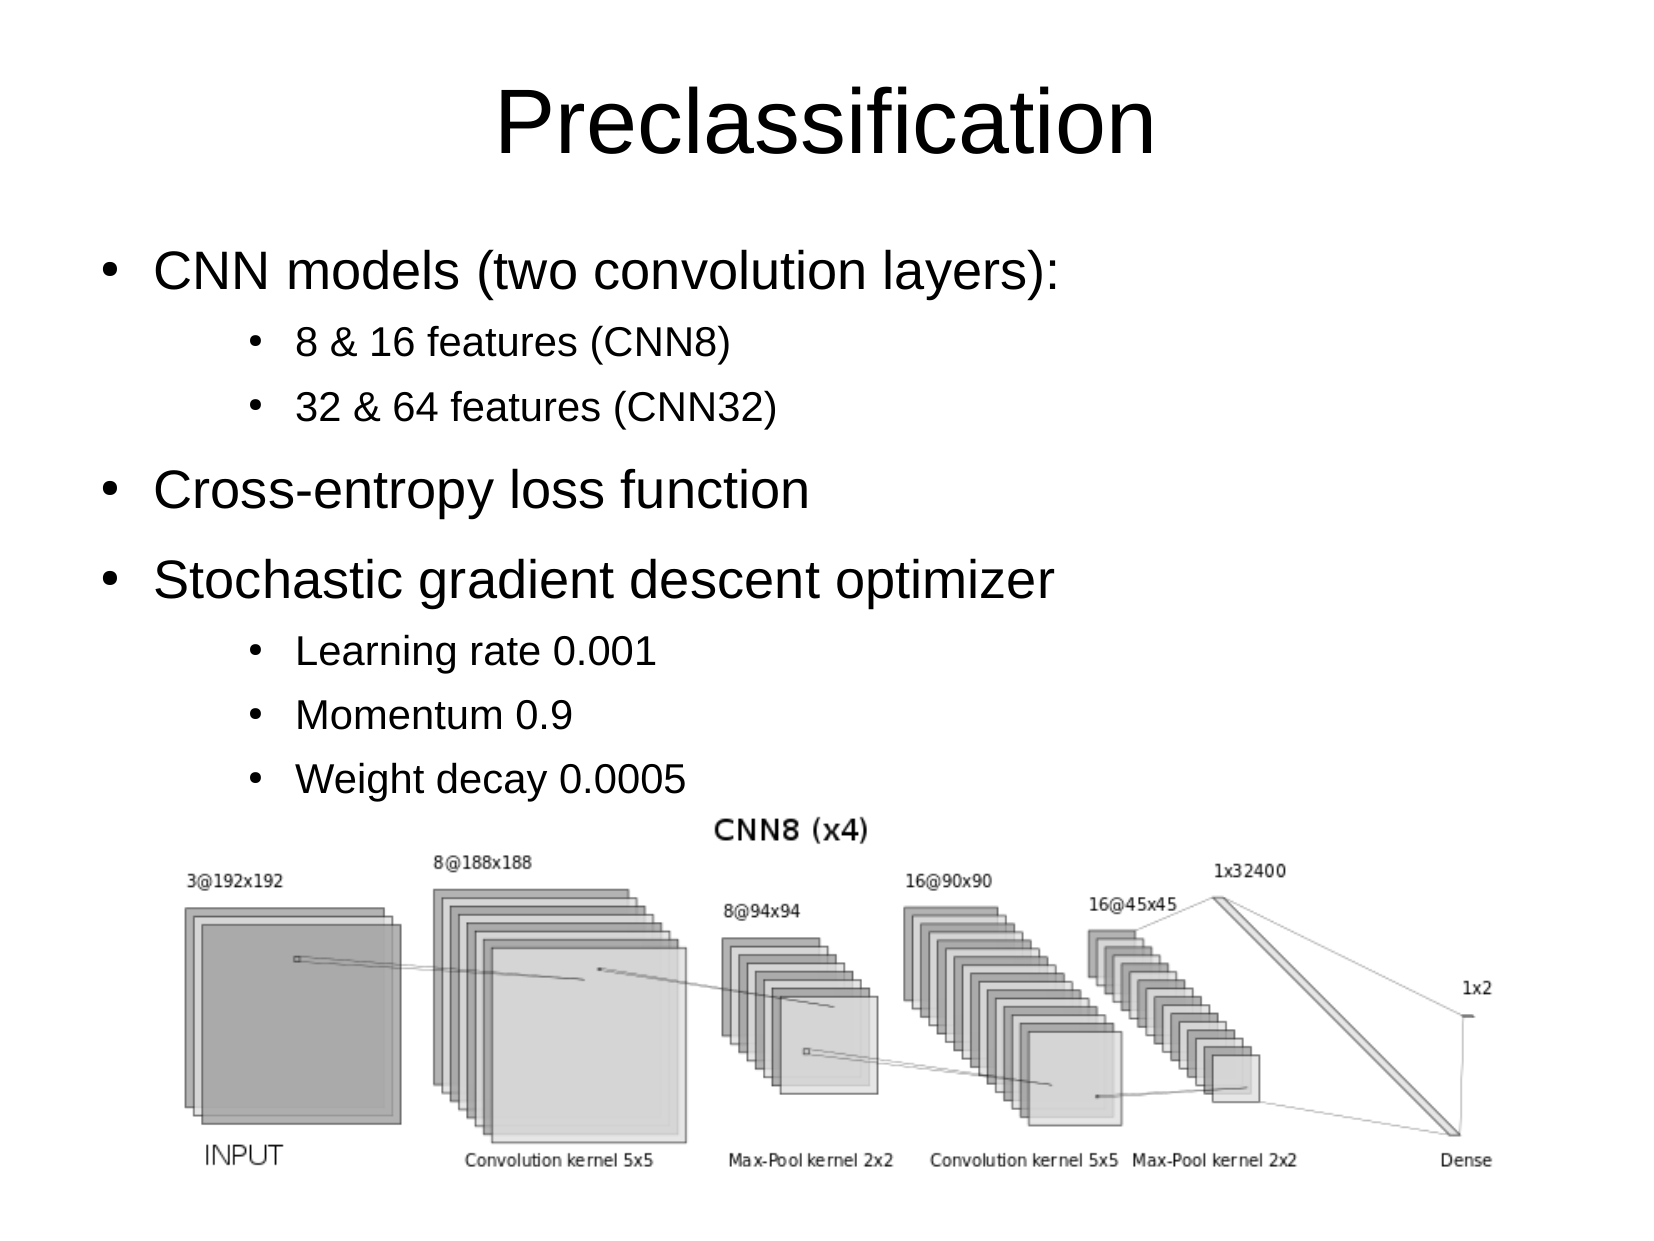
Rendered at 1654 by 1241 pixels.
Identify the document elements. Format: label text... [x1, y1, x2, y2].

title Preclassification [82, 49, 1571, 196]
list CNN models (two convolution layers): 8 & 16 features (CNN8) 32 & 64 features (CNN32) Cross-entropy loss function Stochastic gradient descent optimizer Learning rate 0.001 Momentum 0.9 Weight decay 0.0005 [82, 240, 1571, 961]
picture [135, 809, 1519, 1207]
